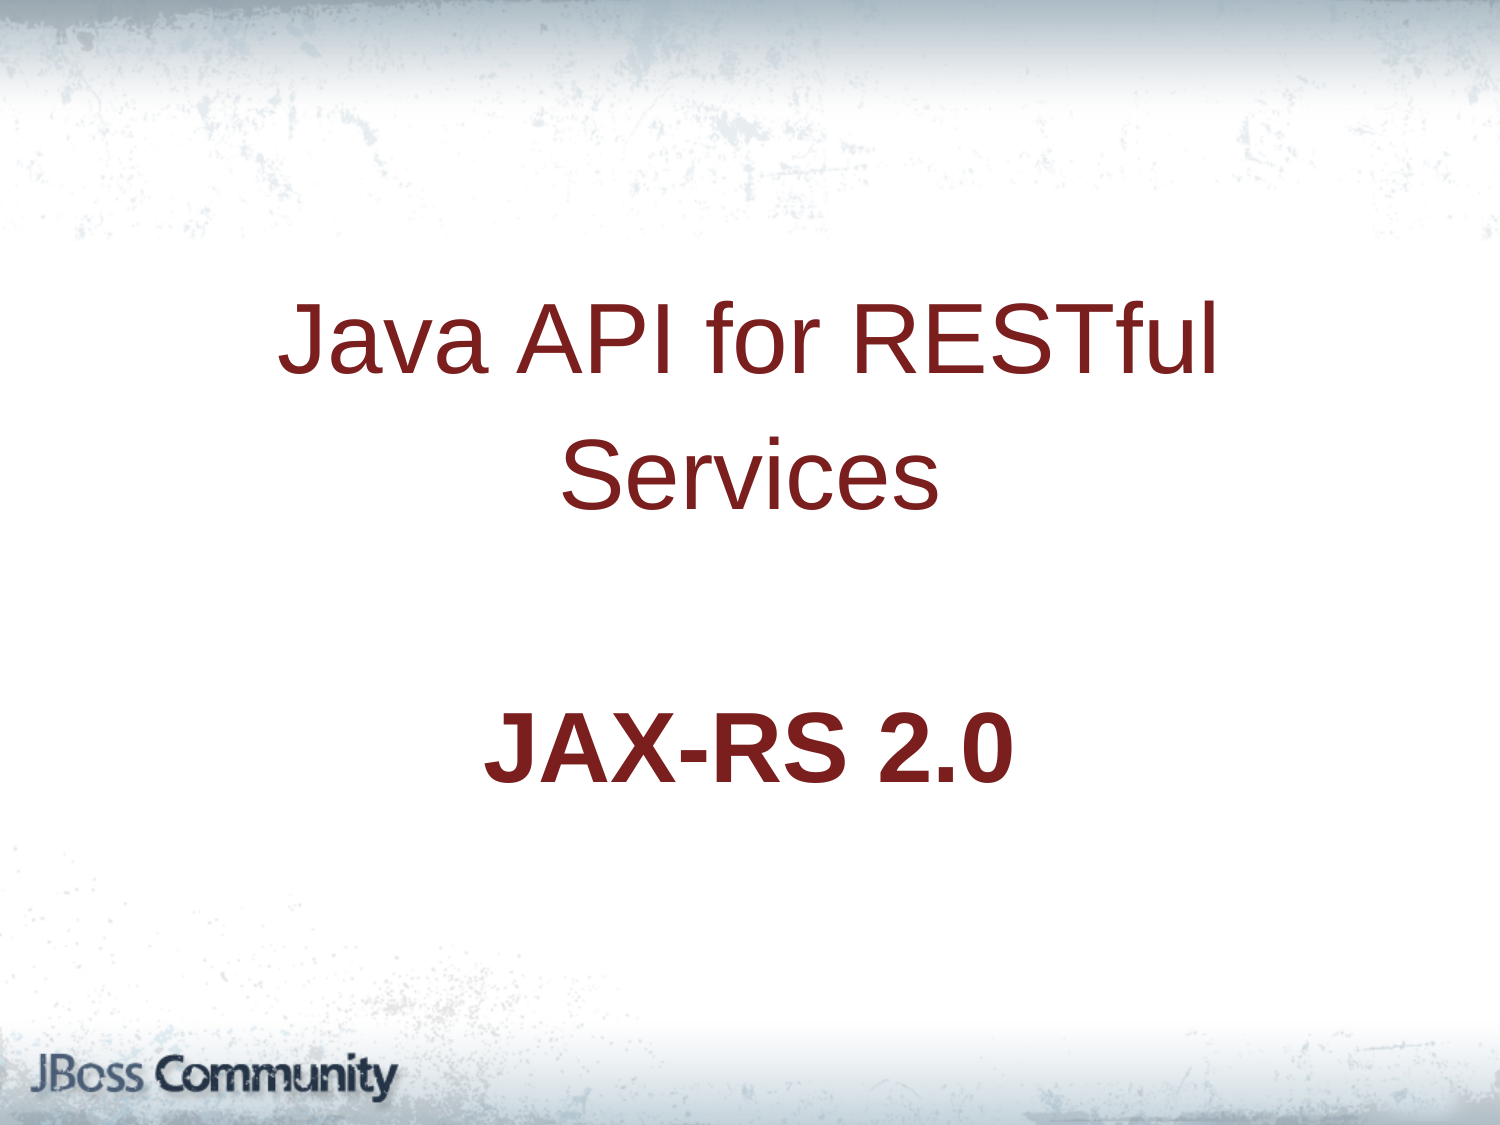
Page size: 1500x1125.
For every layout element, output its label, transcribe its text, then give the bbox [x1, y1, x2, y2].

picture [0, 0, 1500, 1125]
subtitle Java API for RESTful Services JAX-RS 2.0 [112, 76, 1388, 1001]
